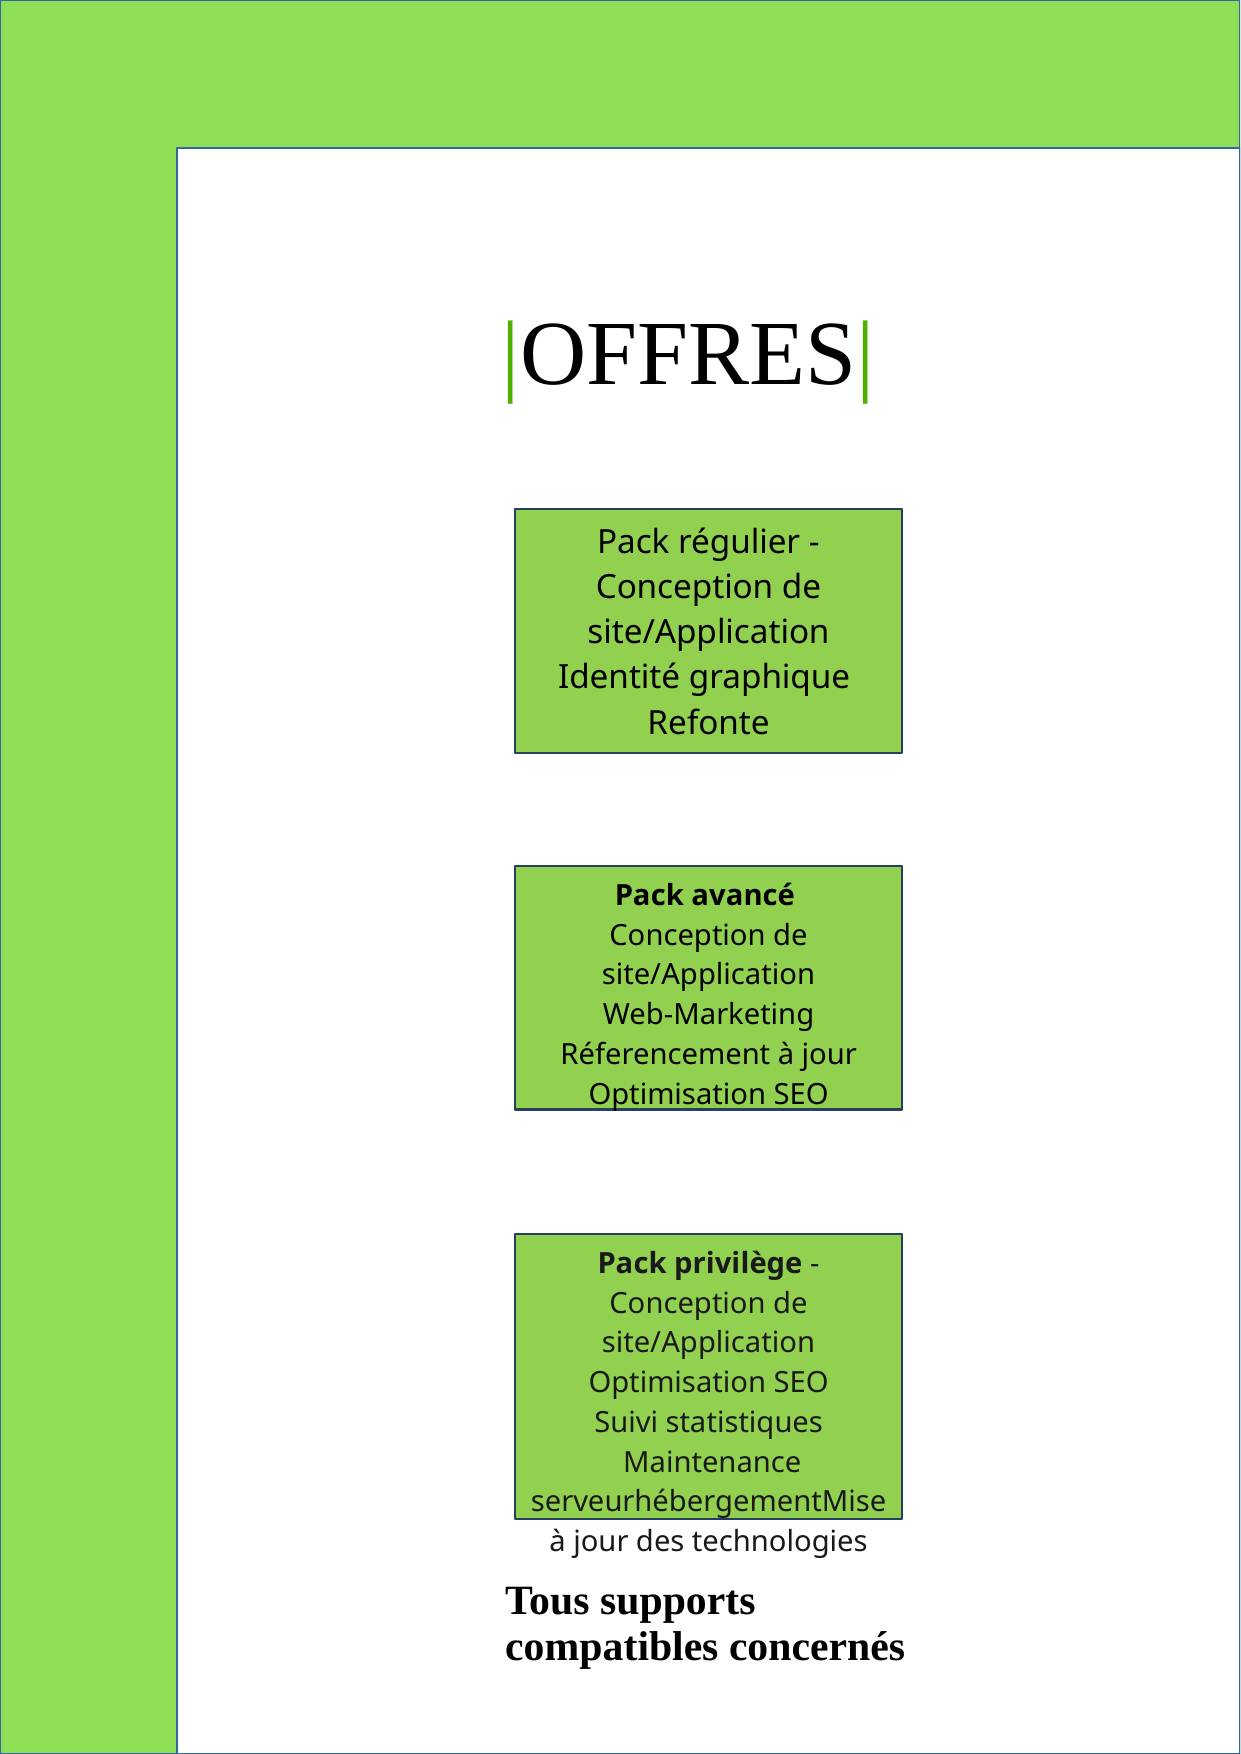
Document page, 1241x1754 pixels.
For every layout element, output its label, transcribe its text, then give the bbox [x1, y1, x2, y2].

text_box Pack avancé Conception de site/Application Web-Marketing Réferencement à jour Optimisation SEO [514, 865, 903, 1110]
text_box [0, 0, 1241, 1754]
text_box Pack privilège - Conception de site/Application Optimisation SEO Suivi statistiques Maintenance serveurhébergementMise à jour des technologies [514, 1233, 903, 1519]
text_box |OFFRES| [487, 295, 931, 420]
text_box Pack régulier - Conception de site/Application Identité graphique Refonte [514, 509, 903, 754]
